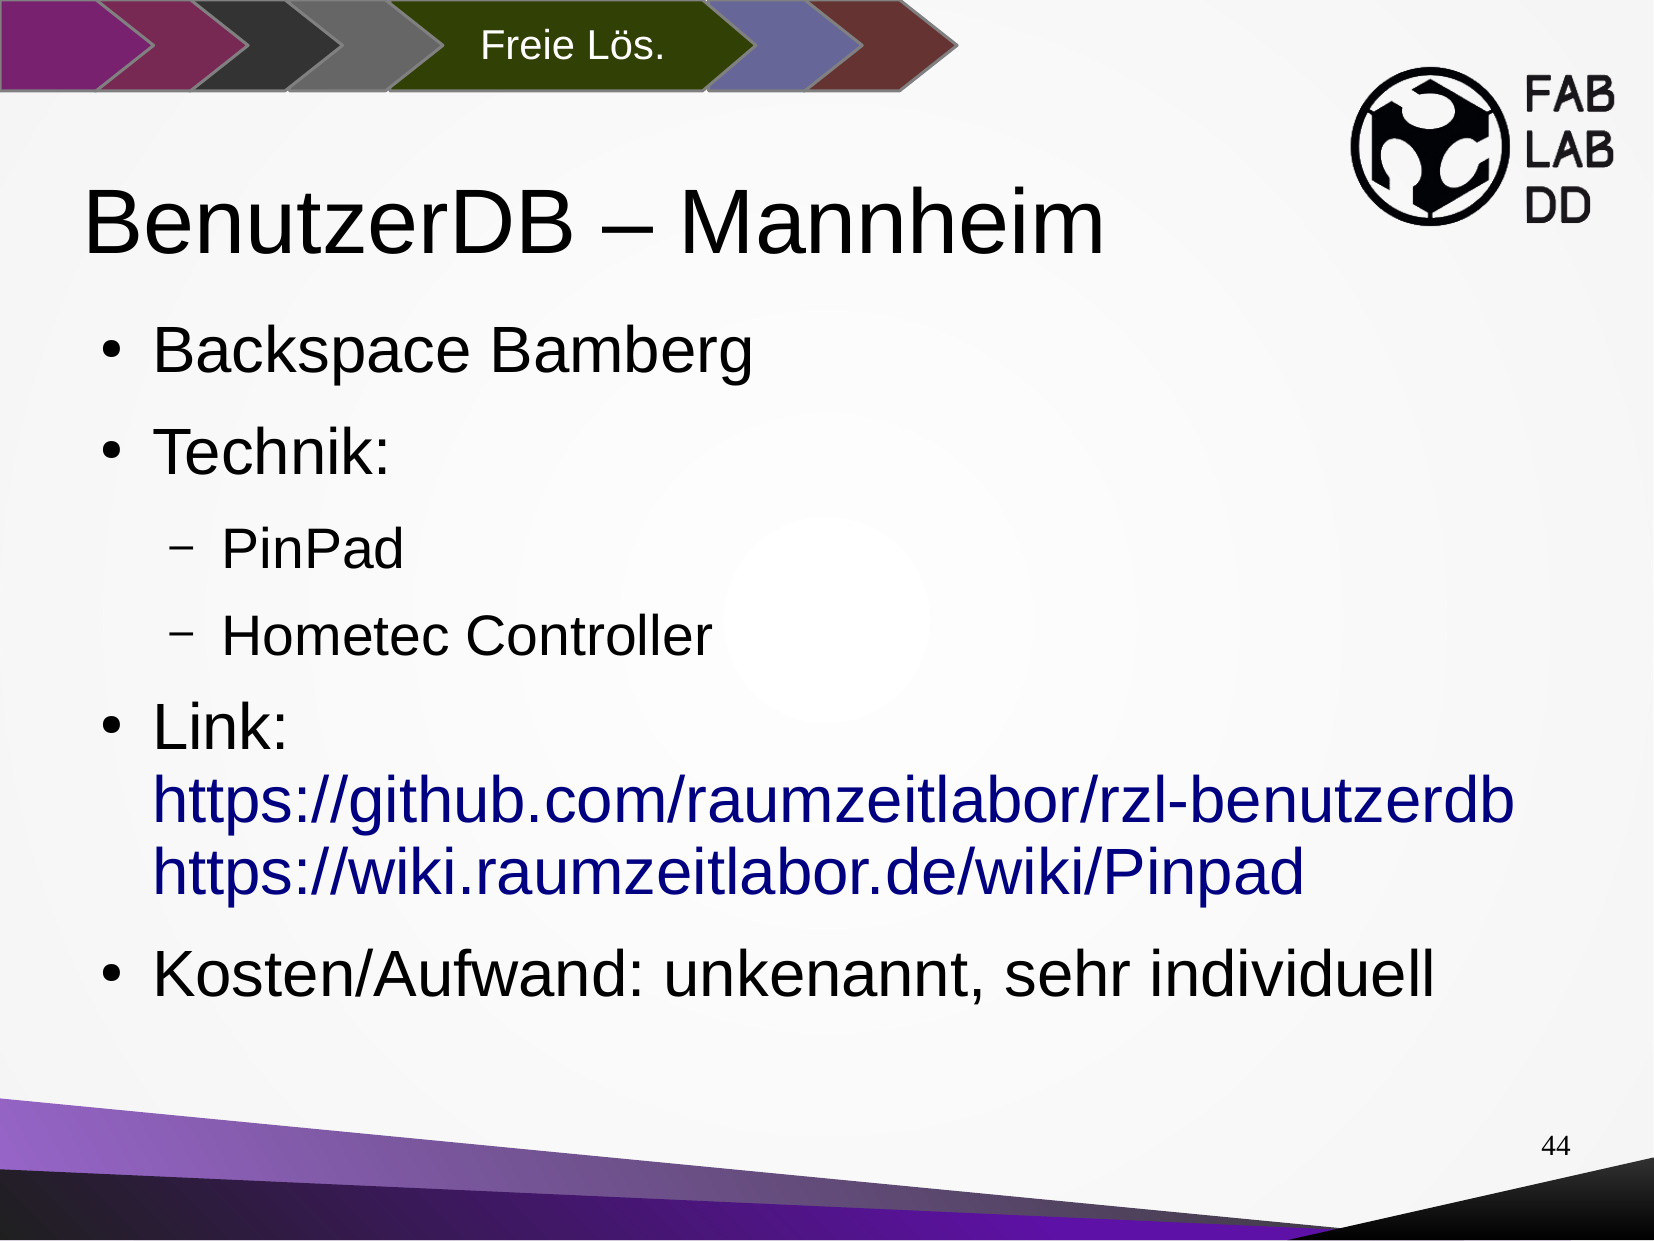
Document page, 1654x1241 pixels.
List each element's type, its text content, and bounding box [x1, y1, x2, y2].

text_box [708, 0, 958, 91]
title BenutzerDB – Mannheim [82, 118, 1300, 313]
text_box Freie Lös. [389, 0, 756, 91]
text_box [0, 0, 443, 91]
picture [1324, 36, 1642, 257]
list Backspace Bamberg Technik: PinPad Hometec Controller Link: https://github.com/raumzeitlabor/rzl-benutzerdb https://wiki.raumzeitlabor.de/wiki/Pinpad Kosten/Aufwand: unkenannt, sehr individuell [82, 313, 1538, 1034]
